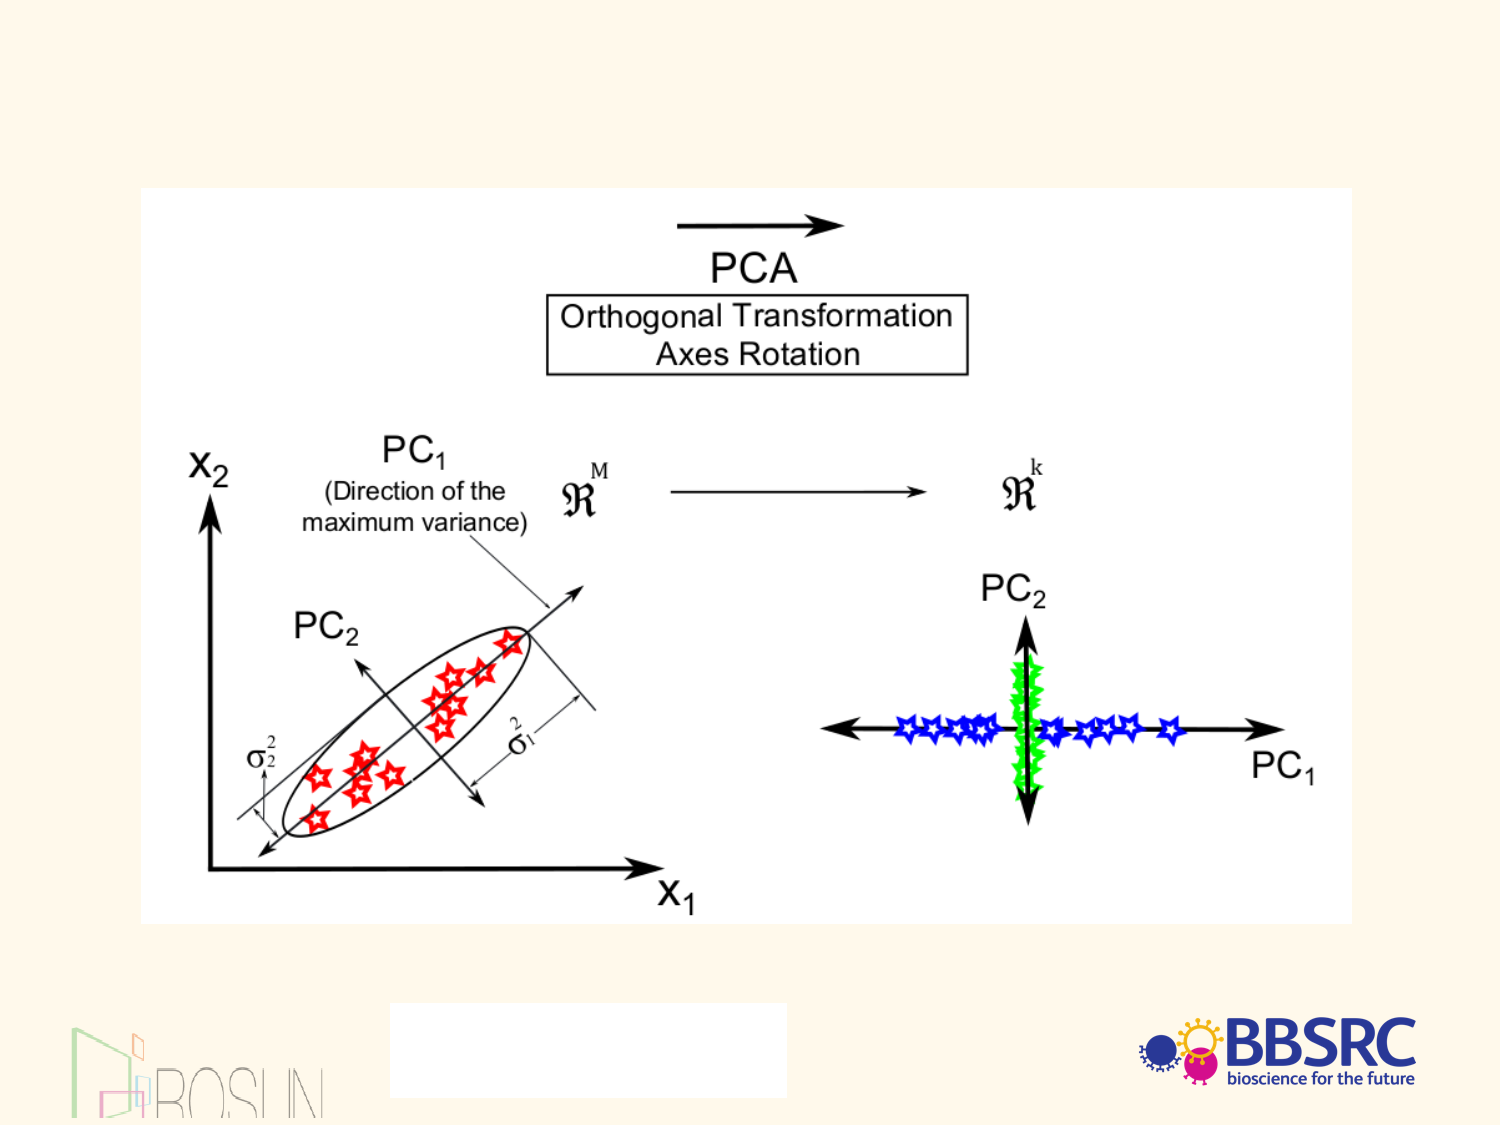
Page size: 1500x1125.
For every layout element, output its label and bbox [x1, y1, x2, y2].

picture [64, 969, 336, 1118]
picture [1137, 1014, 1416, 1092]
picture [141, 188, 1352, 924]
